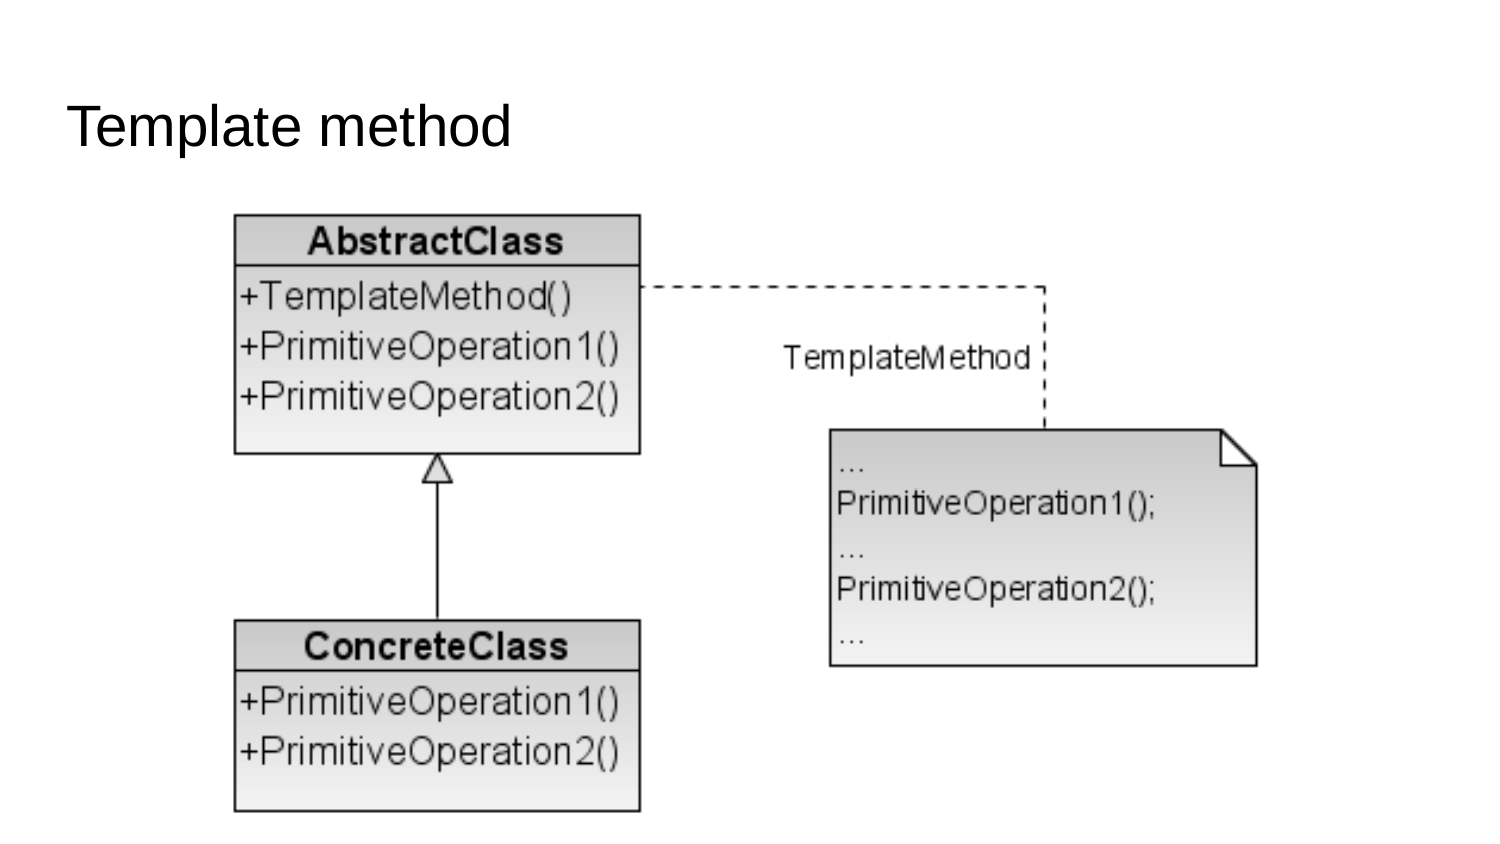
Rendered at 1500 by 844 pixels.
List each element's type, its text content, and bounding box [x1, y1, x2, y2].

title Template method [51, 72, 1449, 167]
picture [213, 191, 1287, 844]
